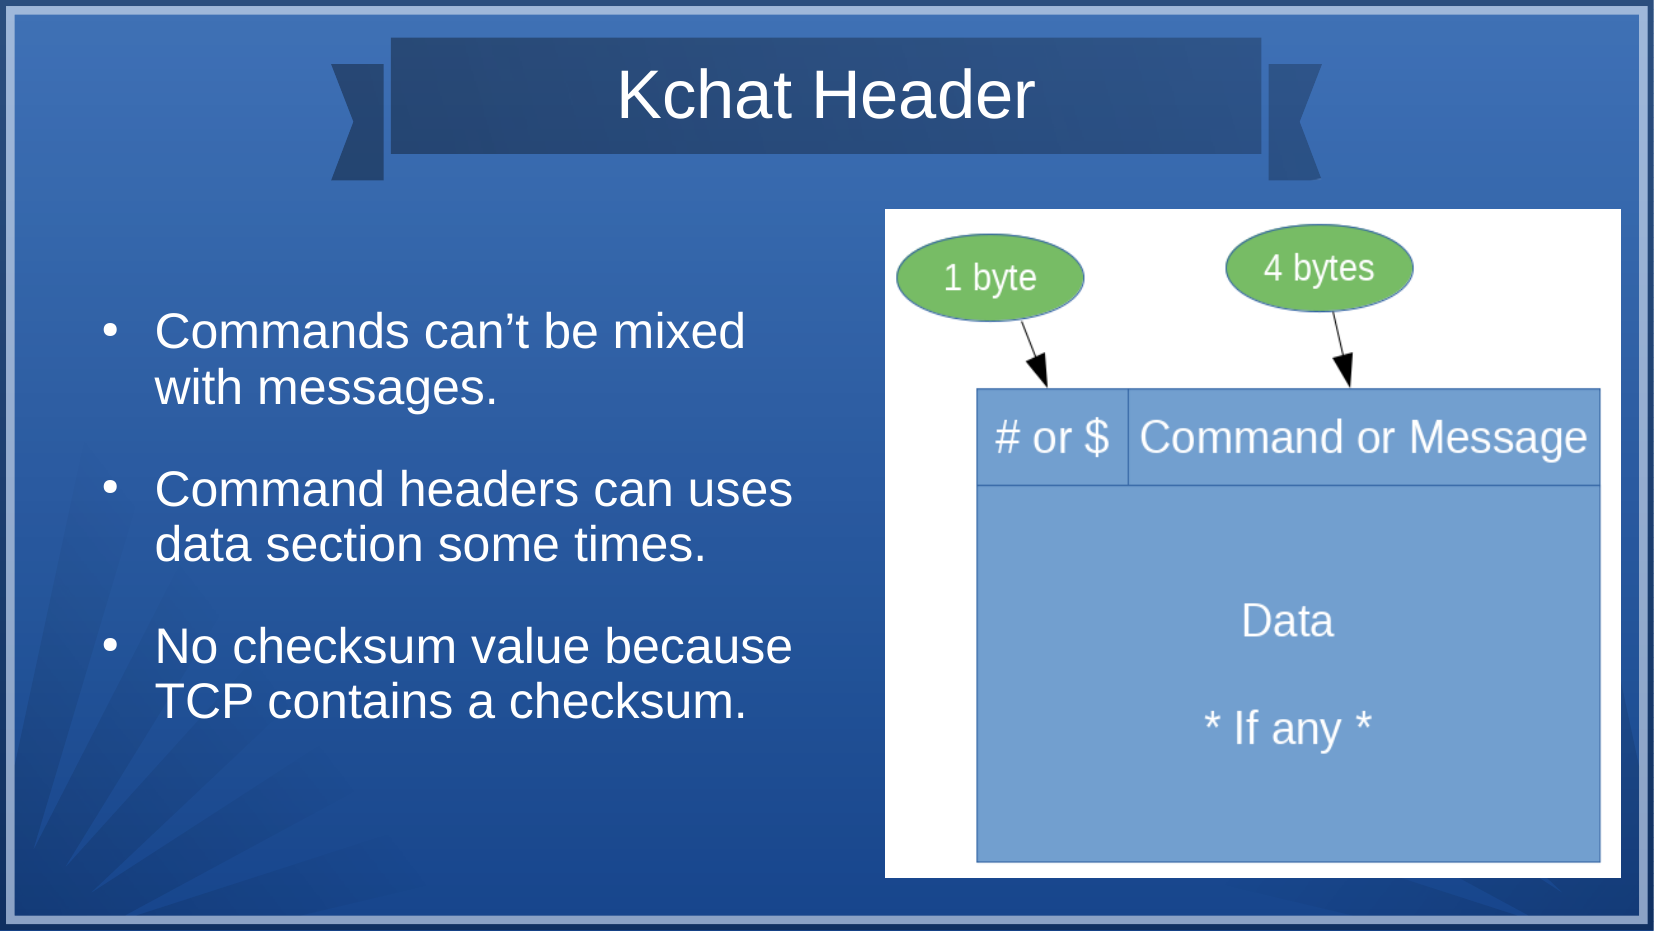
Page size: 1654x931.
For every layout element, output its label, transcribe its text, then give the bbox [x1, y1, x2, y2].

picture [885, 209, 1621, 878]
title Kchat Header [389, 35, 1264, 154]
list Commands can’t be mixed with messages. Command headers can uses data section some times. No checksum value because TCP contains a checksum. [83, 202, 811, 826]
